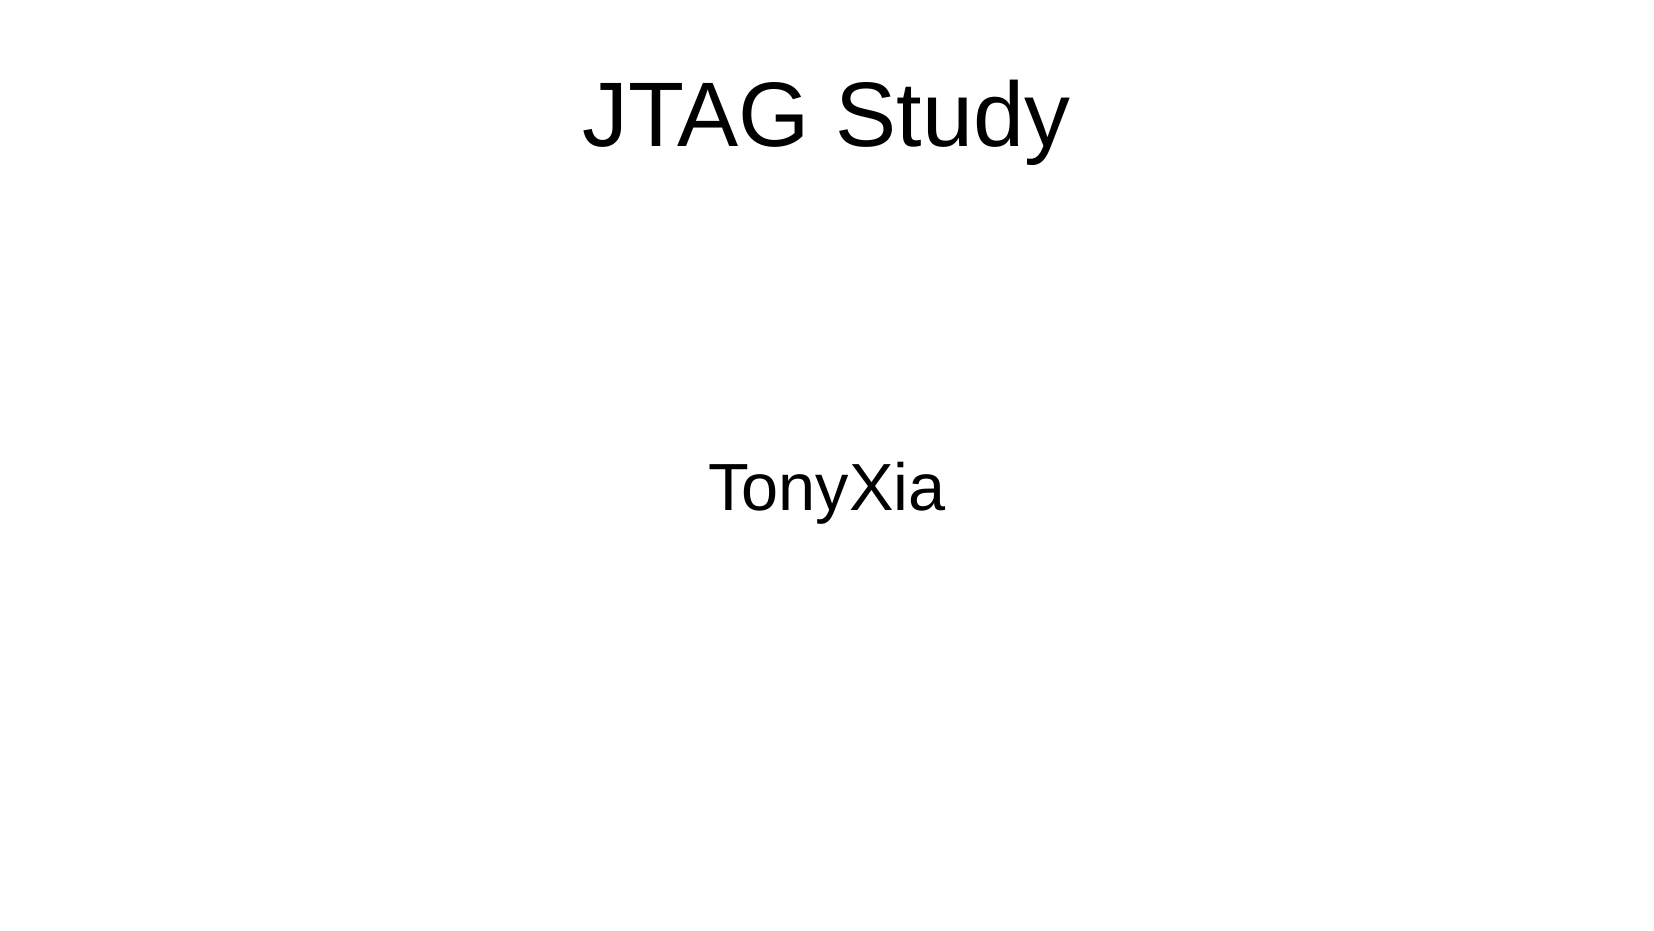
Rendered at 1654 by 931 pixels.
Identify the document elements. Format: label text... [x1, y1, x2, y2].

subtitle TonyXia [82, 217, 1571, 758]
title JTAG Study [82, 37, 1571, 193]
